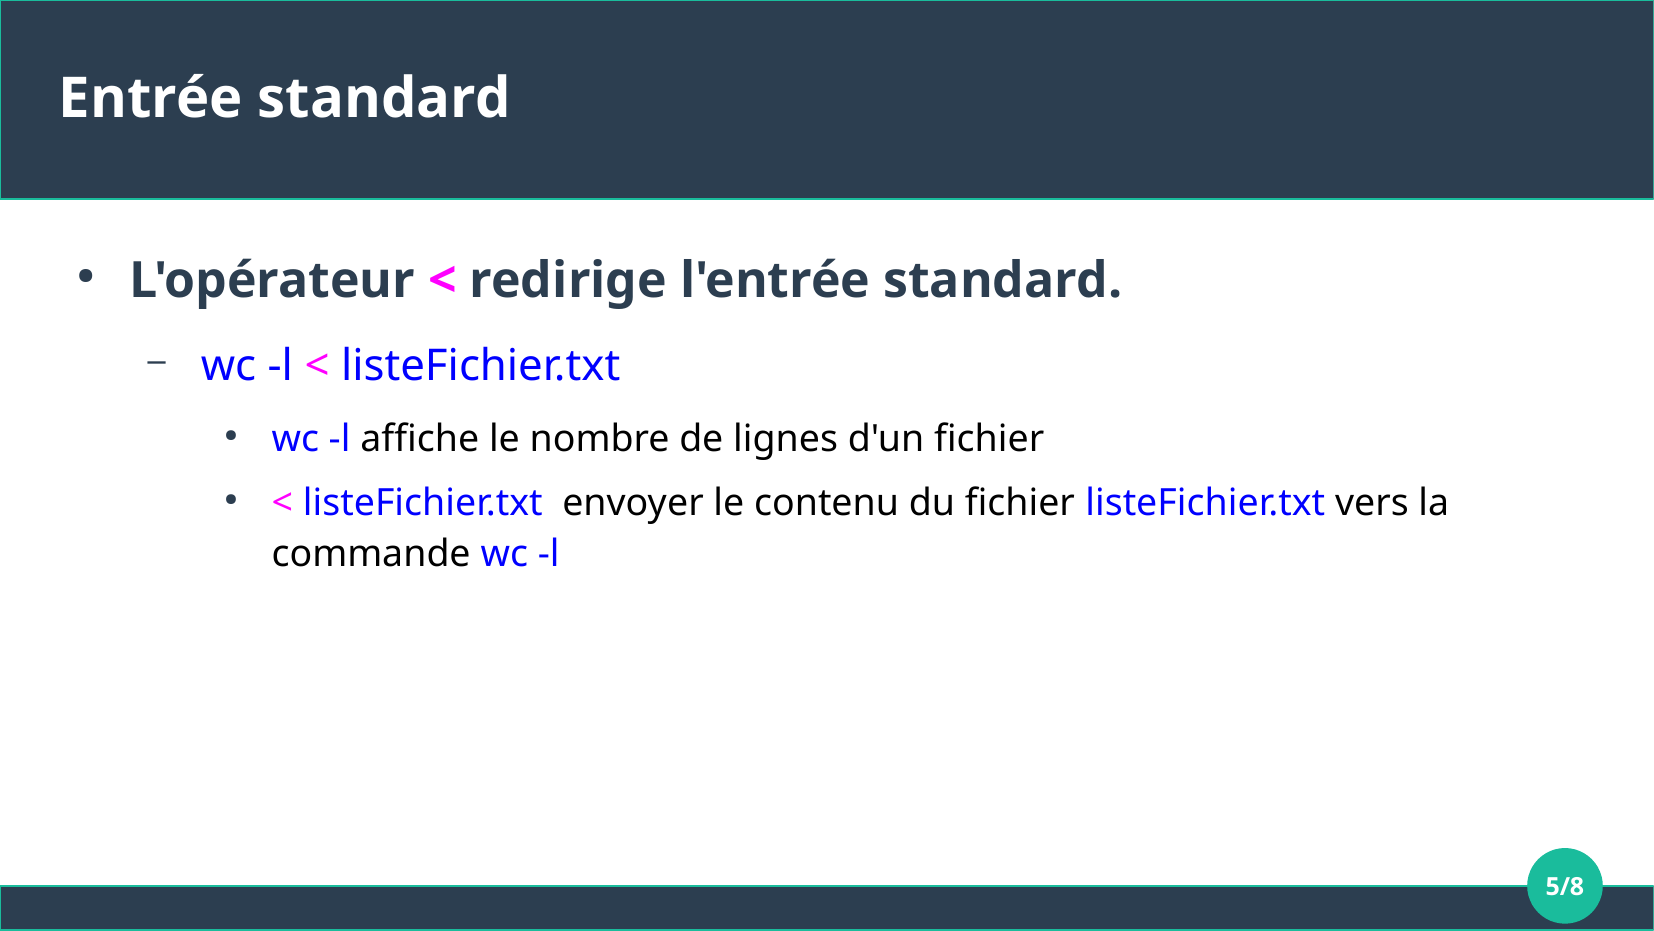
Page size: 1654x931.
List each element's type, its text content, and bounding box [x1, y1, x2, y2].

list L'opérateur < redirige l'entrée standard. wc -l < listeFichier.txt wc -l affiche le nombre de lignes d'un fichier < listeFichier.txt envoyer le contenu du fichier listeFichier.txt vers la commande wc -l [59, 243, 1595, 864]
title Entrée standard [59, 37, 1595, 155]
